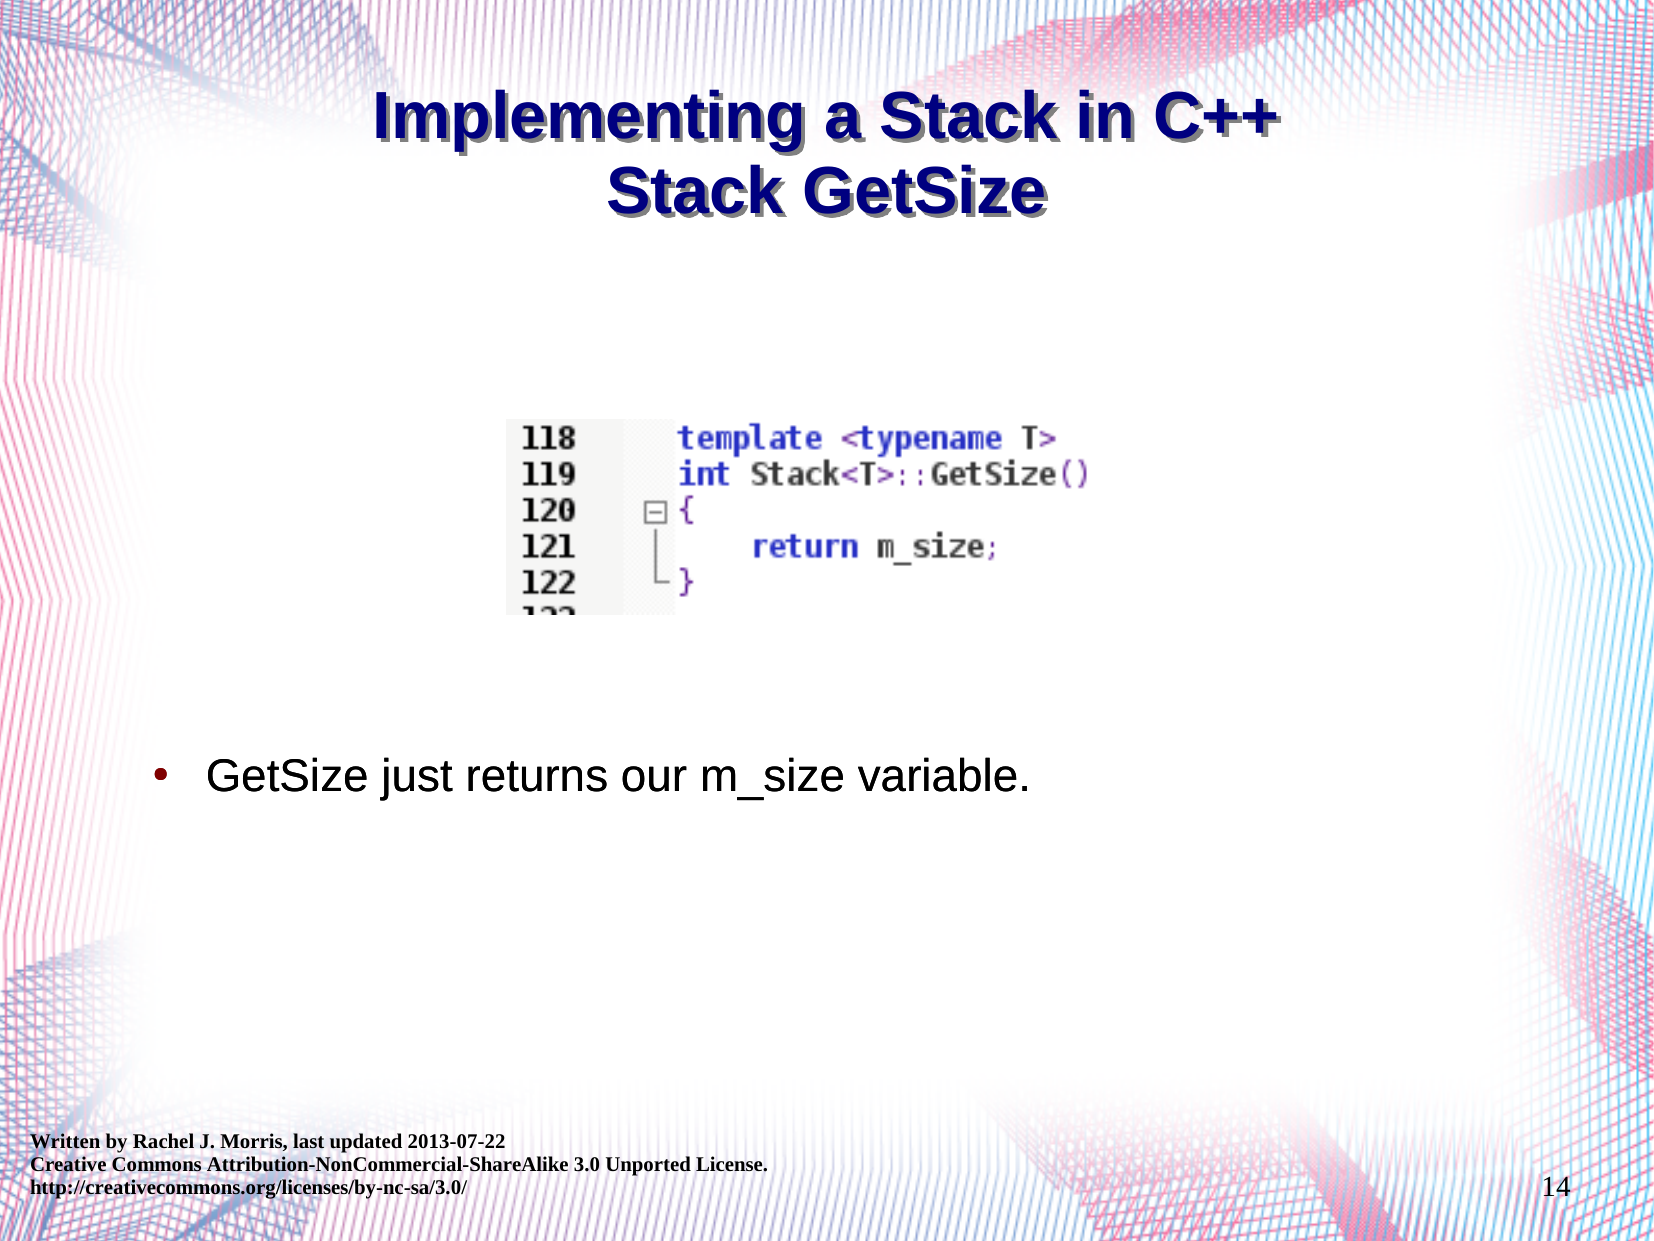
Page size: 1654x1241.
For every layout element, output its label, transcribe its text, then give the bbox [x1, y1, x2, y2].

list GetSize just returns our m_size variable. [135, 750, 1571, 1027]
picture [0, 0, 1654, 1241]
title Implementing a Stack in C++ Stack GetSize [82, 49, 1571, 257]
